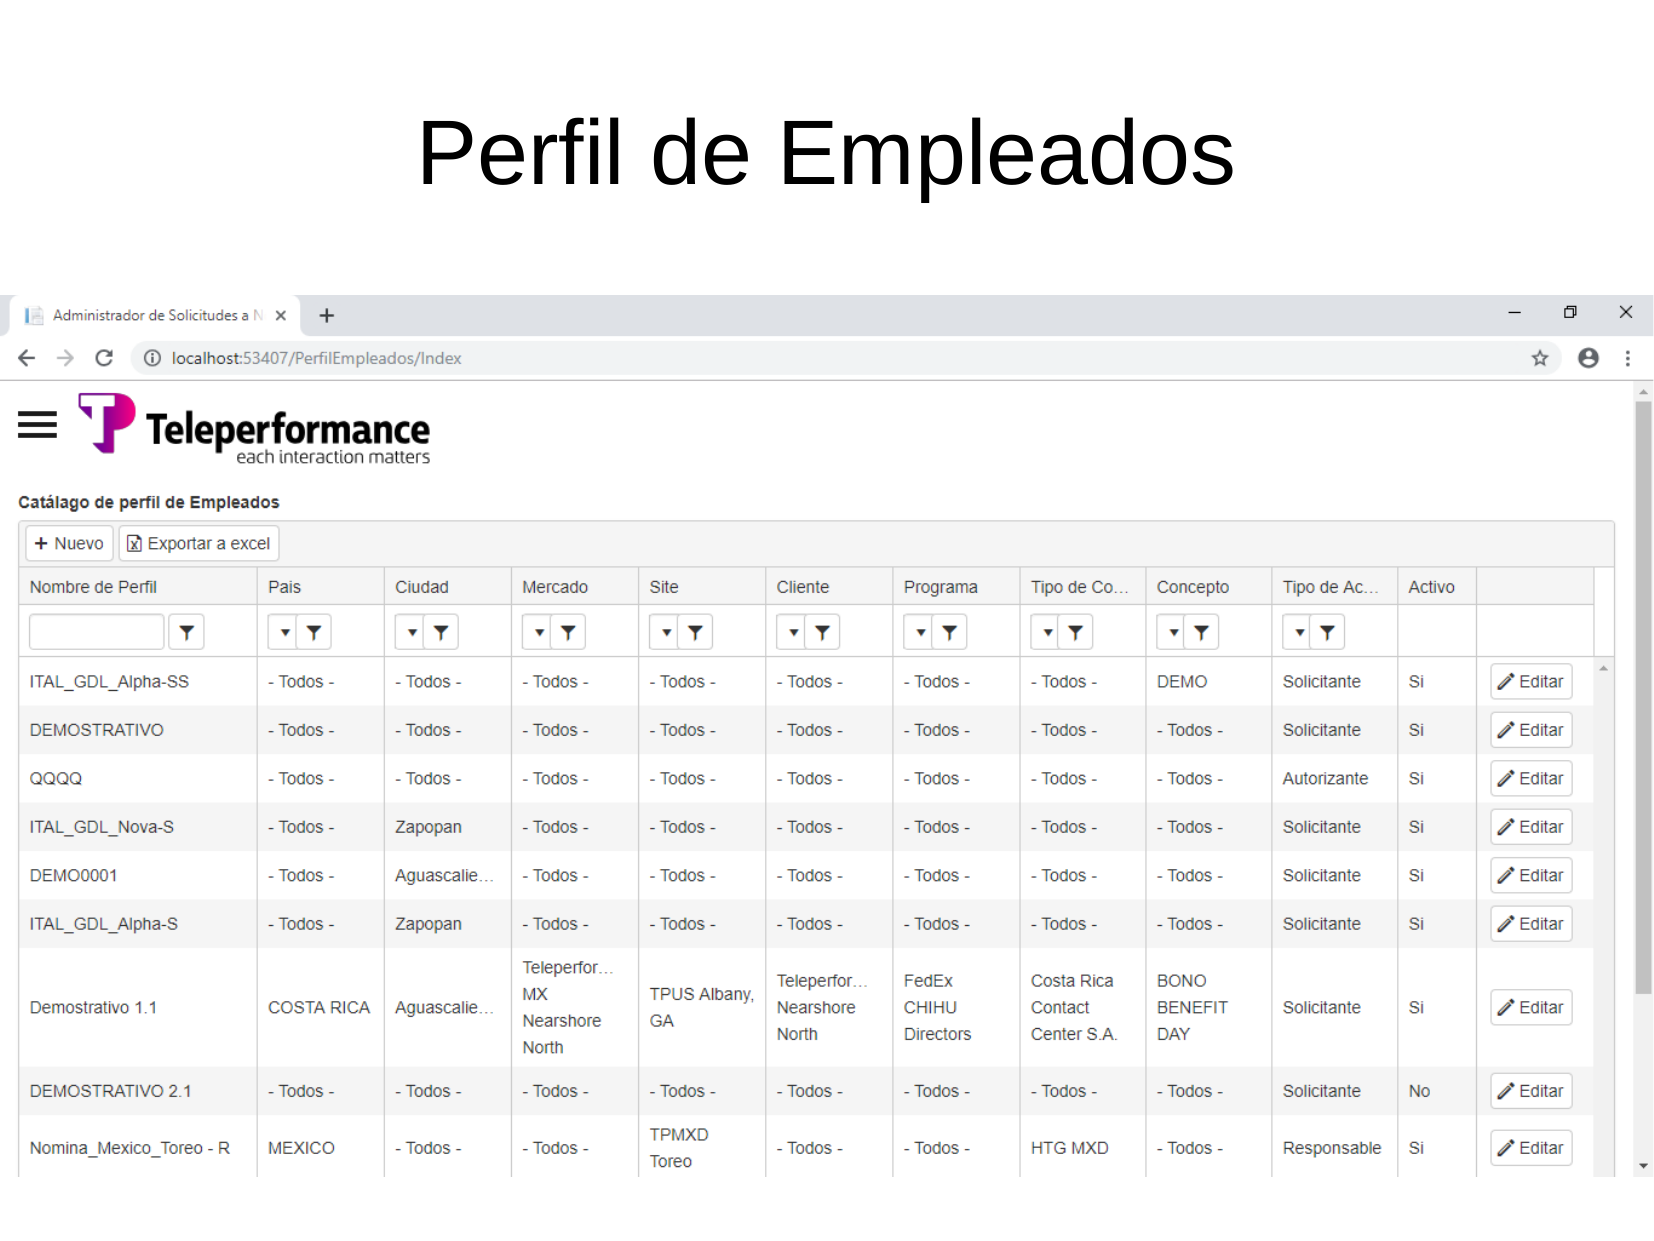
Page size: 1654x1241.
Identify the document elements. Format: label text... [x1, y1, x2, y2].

picture [0, 295, 1654, 1177]
title Perfil de Empleados [82, 49, 1571, 257]
